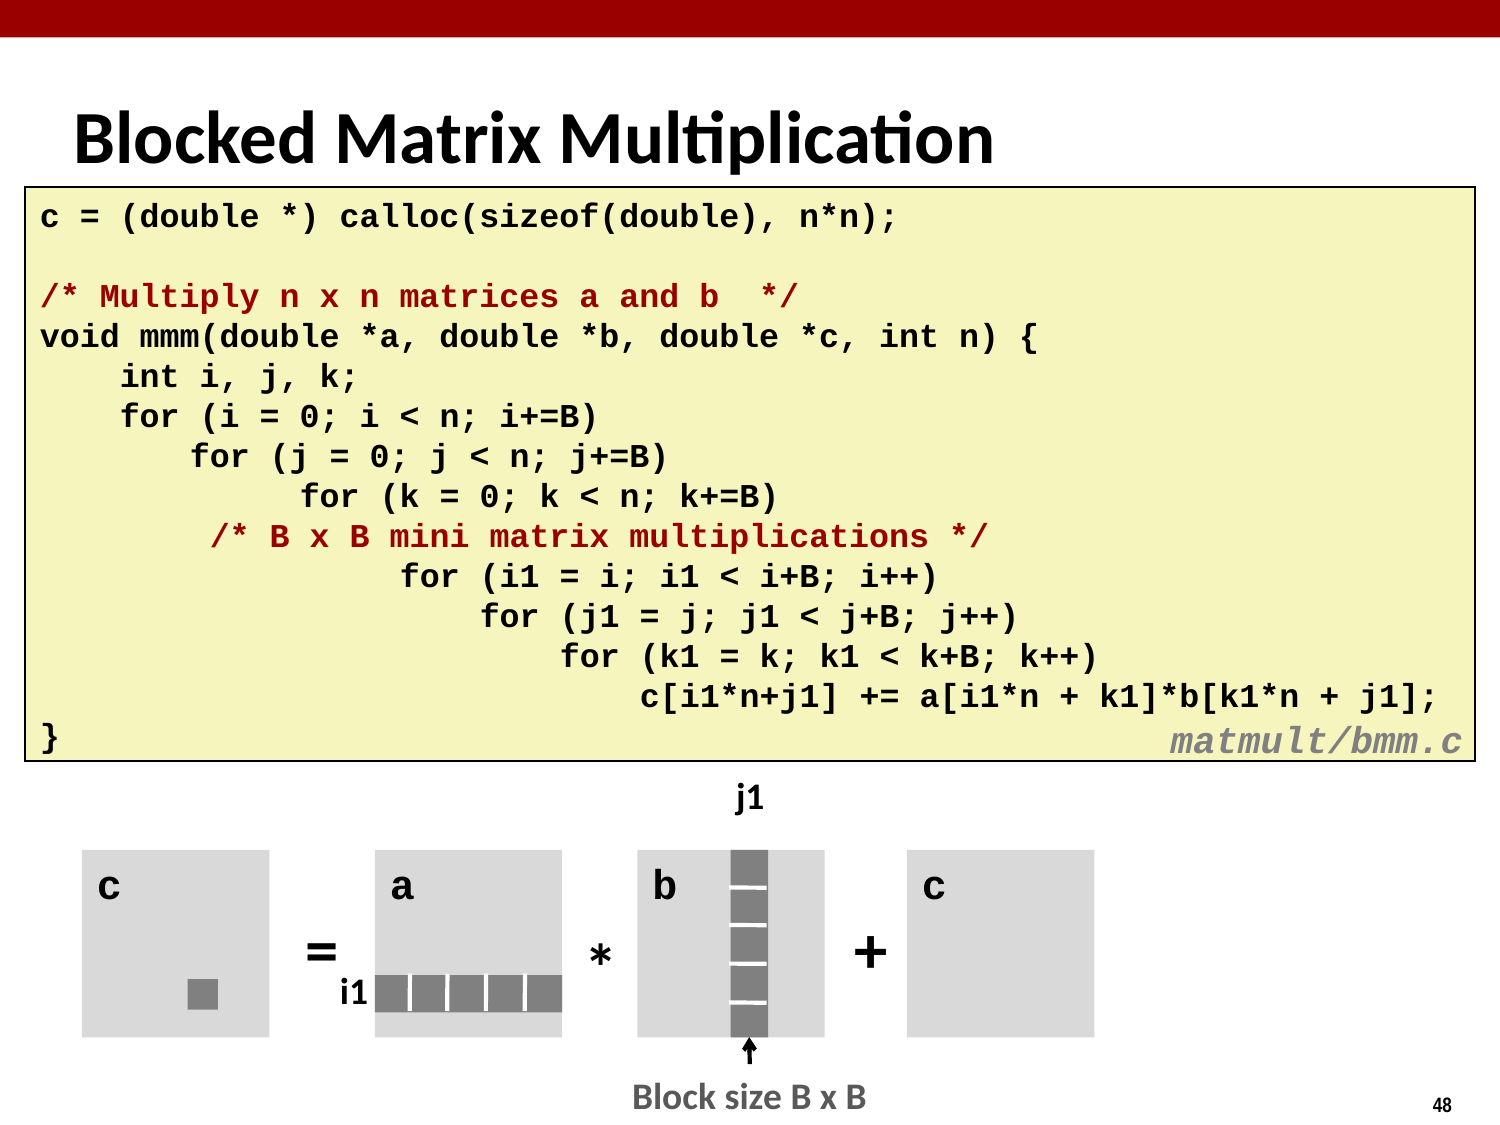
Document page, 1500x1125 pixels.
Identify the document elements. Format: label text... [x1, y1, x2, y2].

text_box matmult/bmm.c [1155, 712, 1479, 771]
text_box a [374, 849, 563, 975]
text_box c [81, 849, 270, 1038]
text_box b [769, 849, 825, 1038]
text_box c = (double *) calloc(sizeof(double), n*n); /* Multiply n x n matrices a and b */ void mmm(double *a, double *b, double *c, int n) { int i, j, k; for (i = 0; i < n; i+=B) for (j = 0; j < n; j+=B) for (k = 0; k < n; k+=B) /* B x B mini matrix multiplications */ for (i1 = i; i1 < i+B; i++) for (j1 = j; j1 < j+B; j++) for (k1 = k; k1 < k+B; k++) c[i1*n+j1] += a[i1*n + k1]*b[k1*n + j1]; } [24, 187, 1475, 761]
text_box = [290, 899, 354, 995]
text_box a [374, 1013, 563, 1038]
text_box b [637, 849, 730, 1038]
text_box Block size B x B [617, 1064, 883, 1125]
text_box c [906, 849, 1095, 1038]
text_box * [569, 917, 633, 1013]
text_box [730, 849, 769, 1038]
text_box i1 [325, 959, 384, 1020]
text_box [374, 975, 563, 1013]
text_box j1 [721, 764, 780, 825]
title Blocked Matrix Multiplication [58, 71, 1304, 187]
text_box [187, 979, 218, 1010]
text_box + [839, 899, 903, 995]
